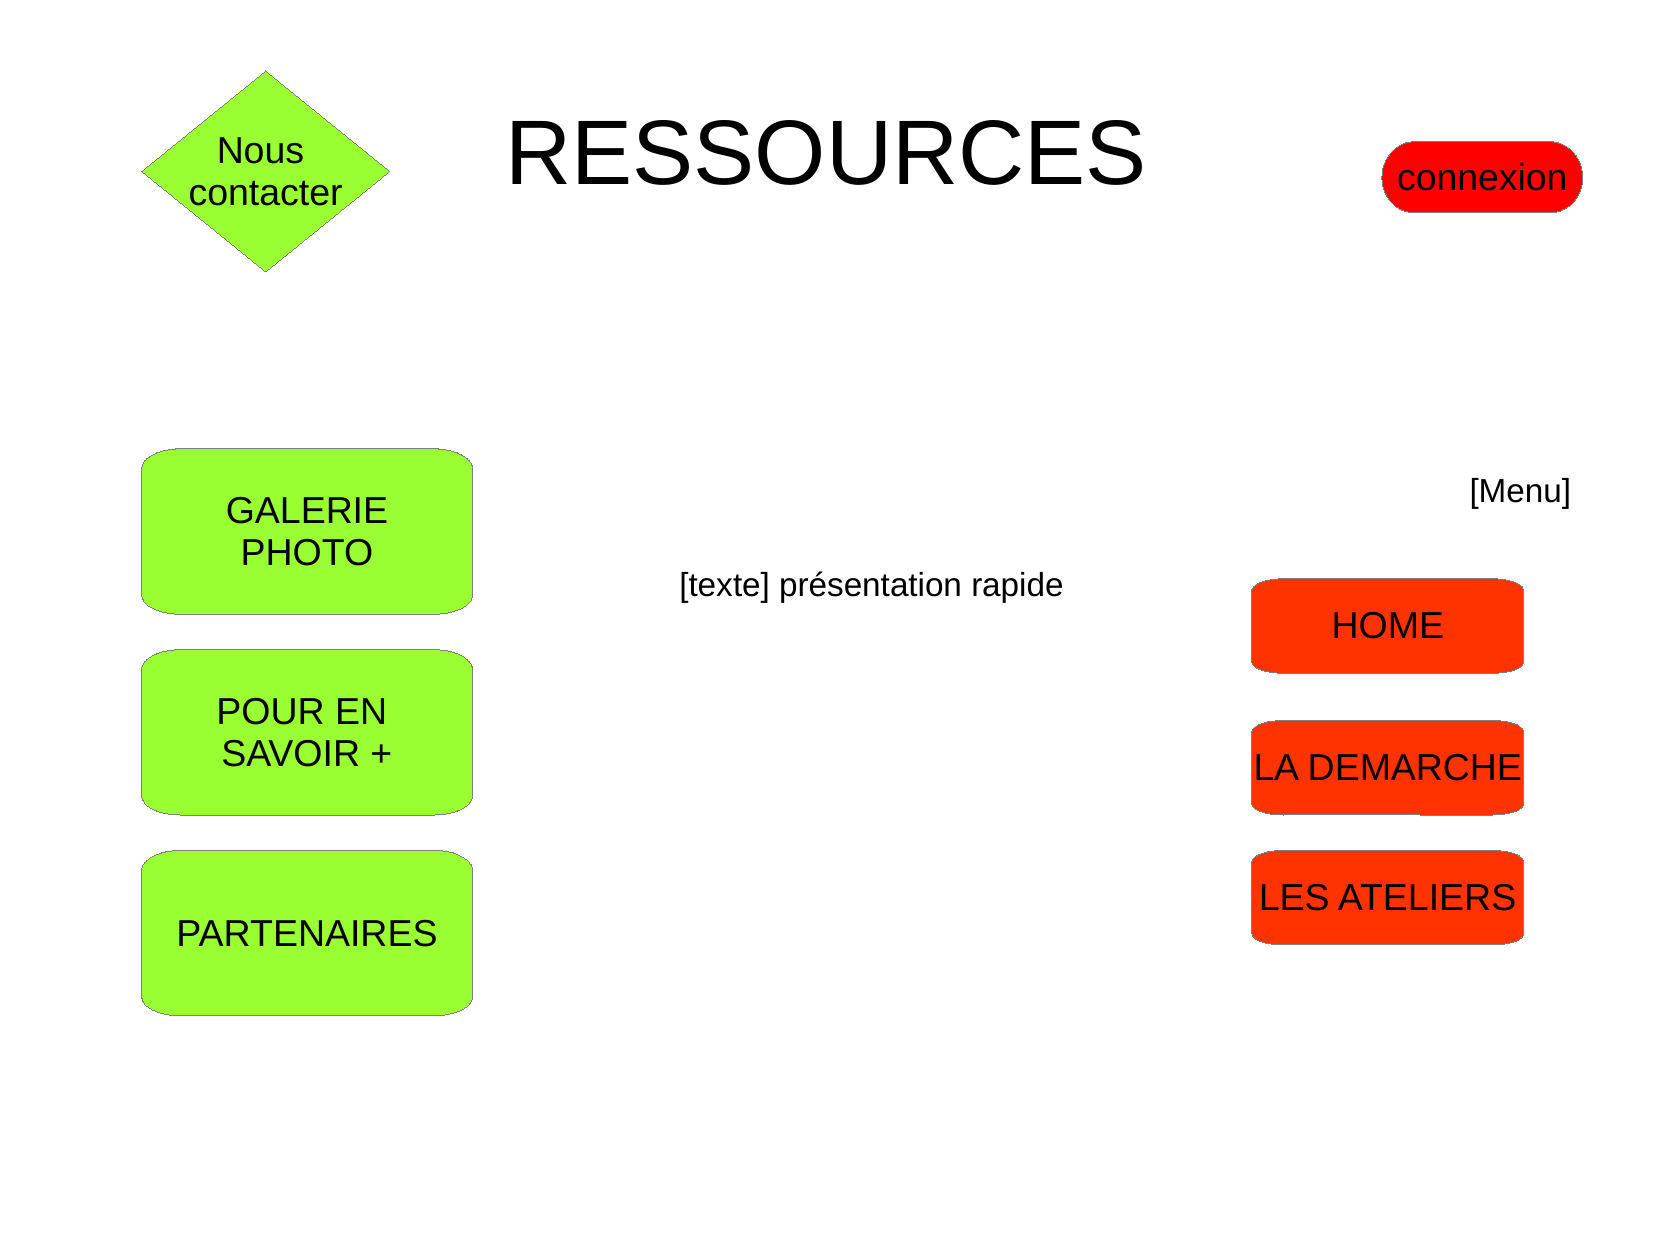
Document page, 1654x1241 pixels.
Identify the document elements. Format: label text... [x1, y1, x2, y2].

list [texte] présentation rapide [608, 566, 1087, 745]
list [Menu] [1169, 472, 1572, 981]
text_box connexion [1381, 141, 1583, 213]
text_box LA DEMARCHE [1251, 720, 1524, 816]
text_box Nous contacter [141, 70, 390, 272]
text_box POUR EN SAVOIR + [141, 649, 473, 816]
text_box HOME [1251, 578, 1524, 674]
text_box PARTENAIRES [141, 850, 473, 1016]
title RESSOURCES [82, 49, 1571, 257]
text_box GALERIE PHOTO [141, 448, 473, 615]
text_box LES ATELIERS [1251, 850, 1524, 945]
